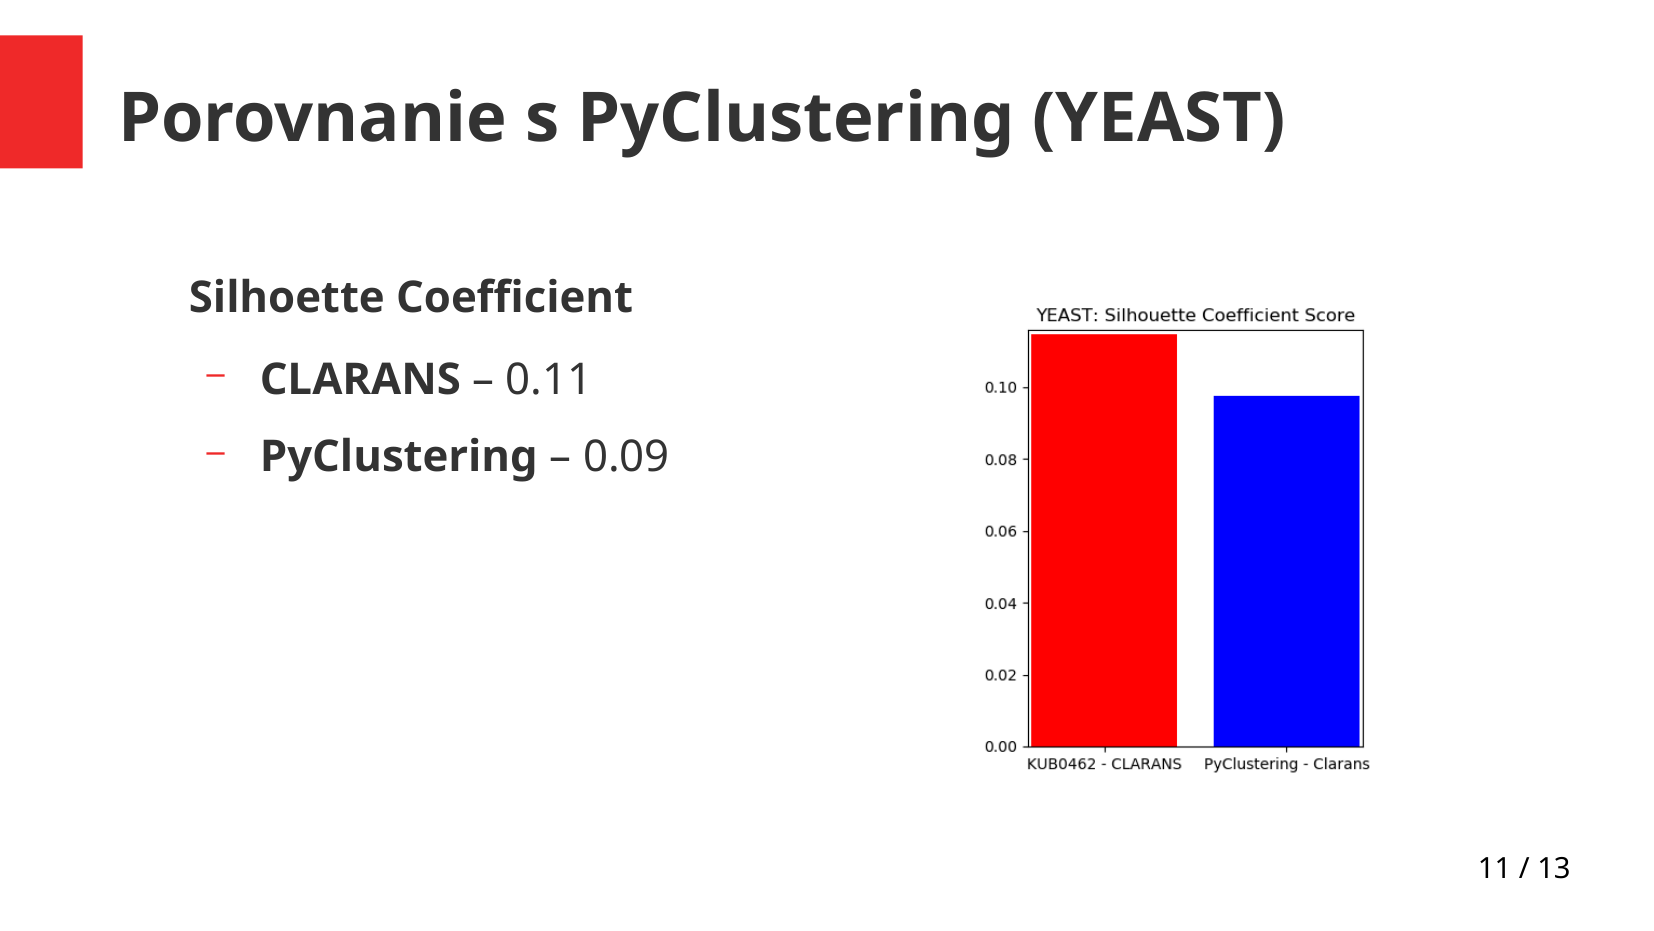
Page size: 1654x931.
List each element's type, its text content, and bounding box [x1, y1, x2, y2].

list Silhoette Coefficient CLARANS – 0.11 PyClustering – 0.09 [118, 265, 810, 806]
picture [974, 265, 1406, 806]
title Porovnanie s PyClustering (YEAST) [118, 37, 1571, 193]
